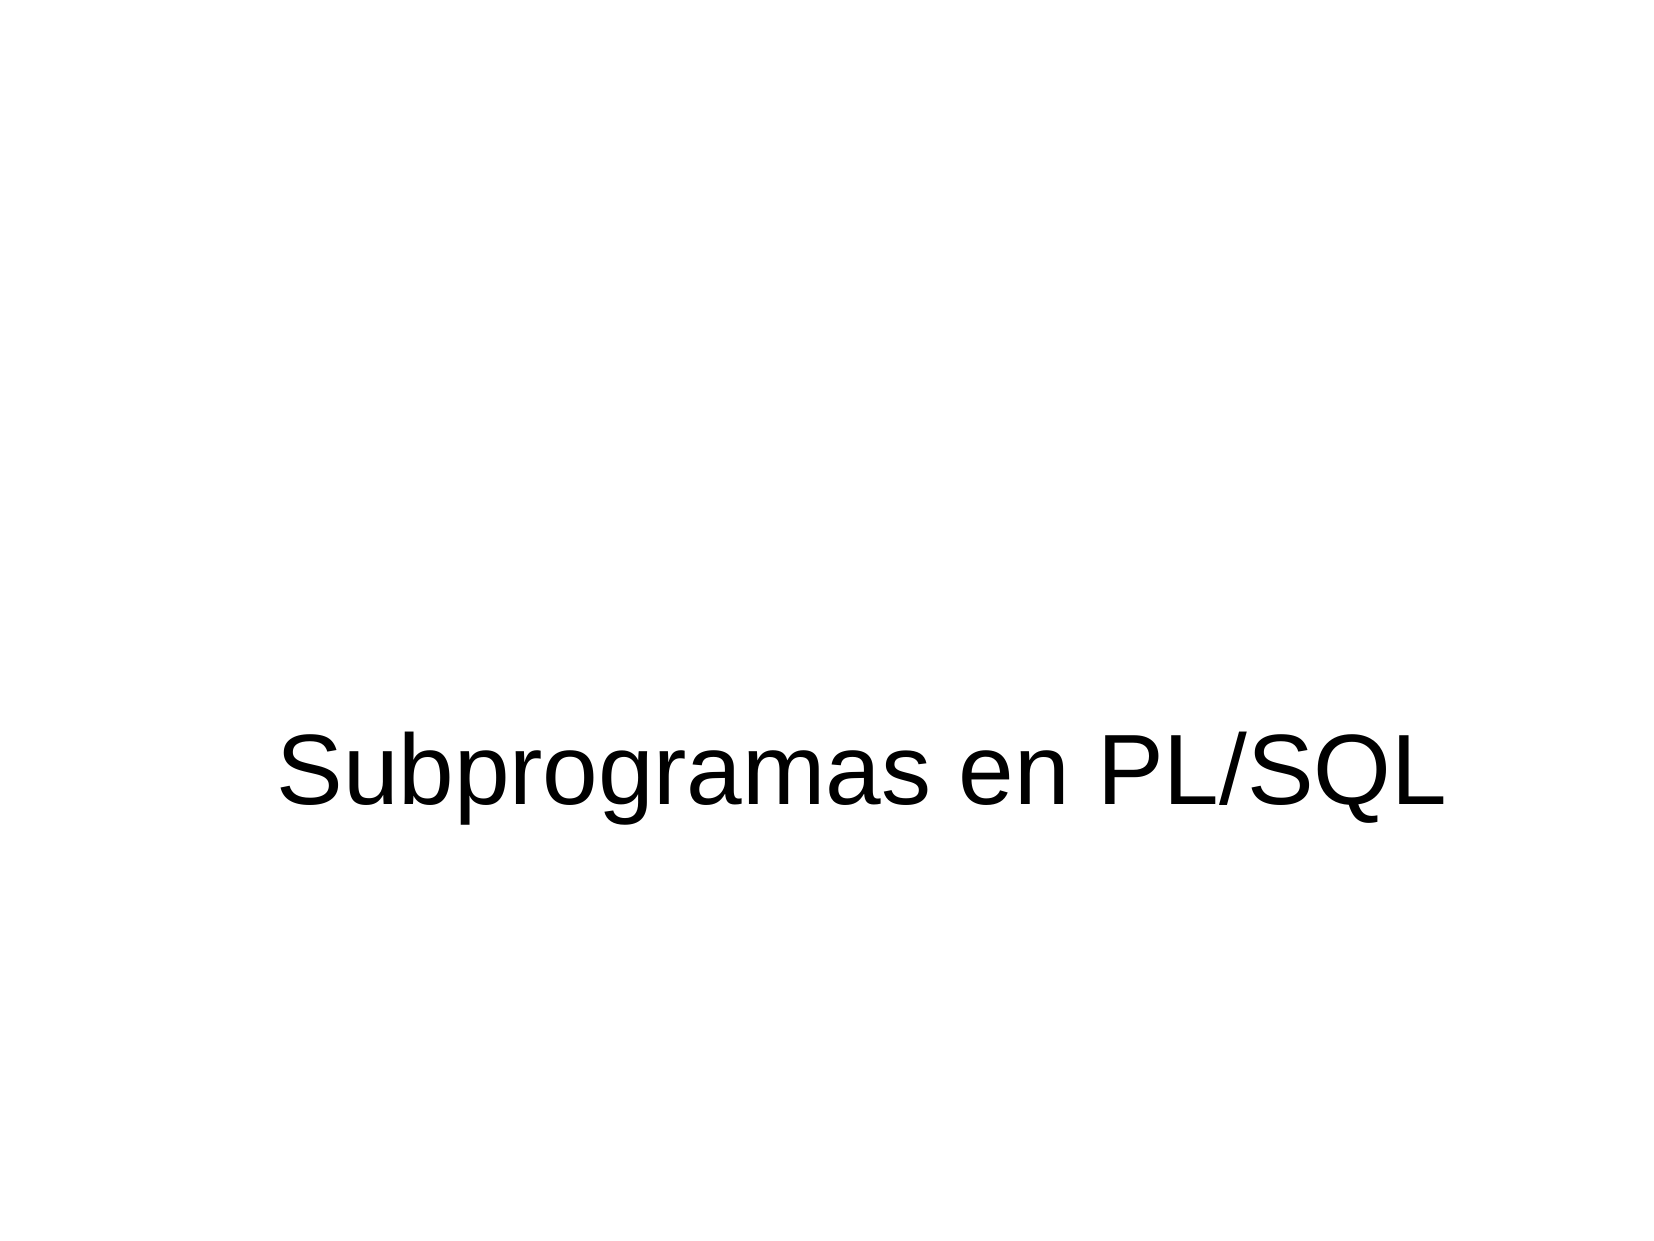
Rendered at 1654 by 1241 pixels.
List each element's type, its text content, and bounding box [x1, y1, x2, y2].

list Subprogramas en PL/SQL [82, 290, 1571, 1109]
